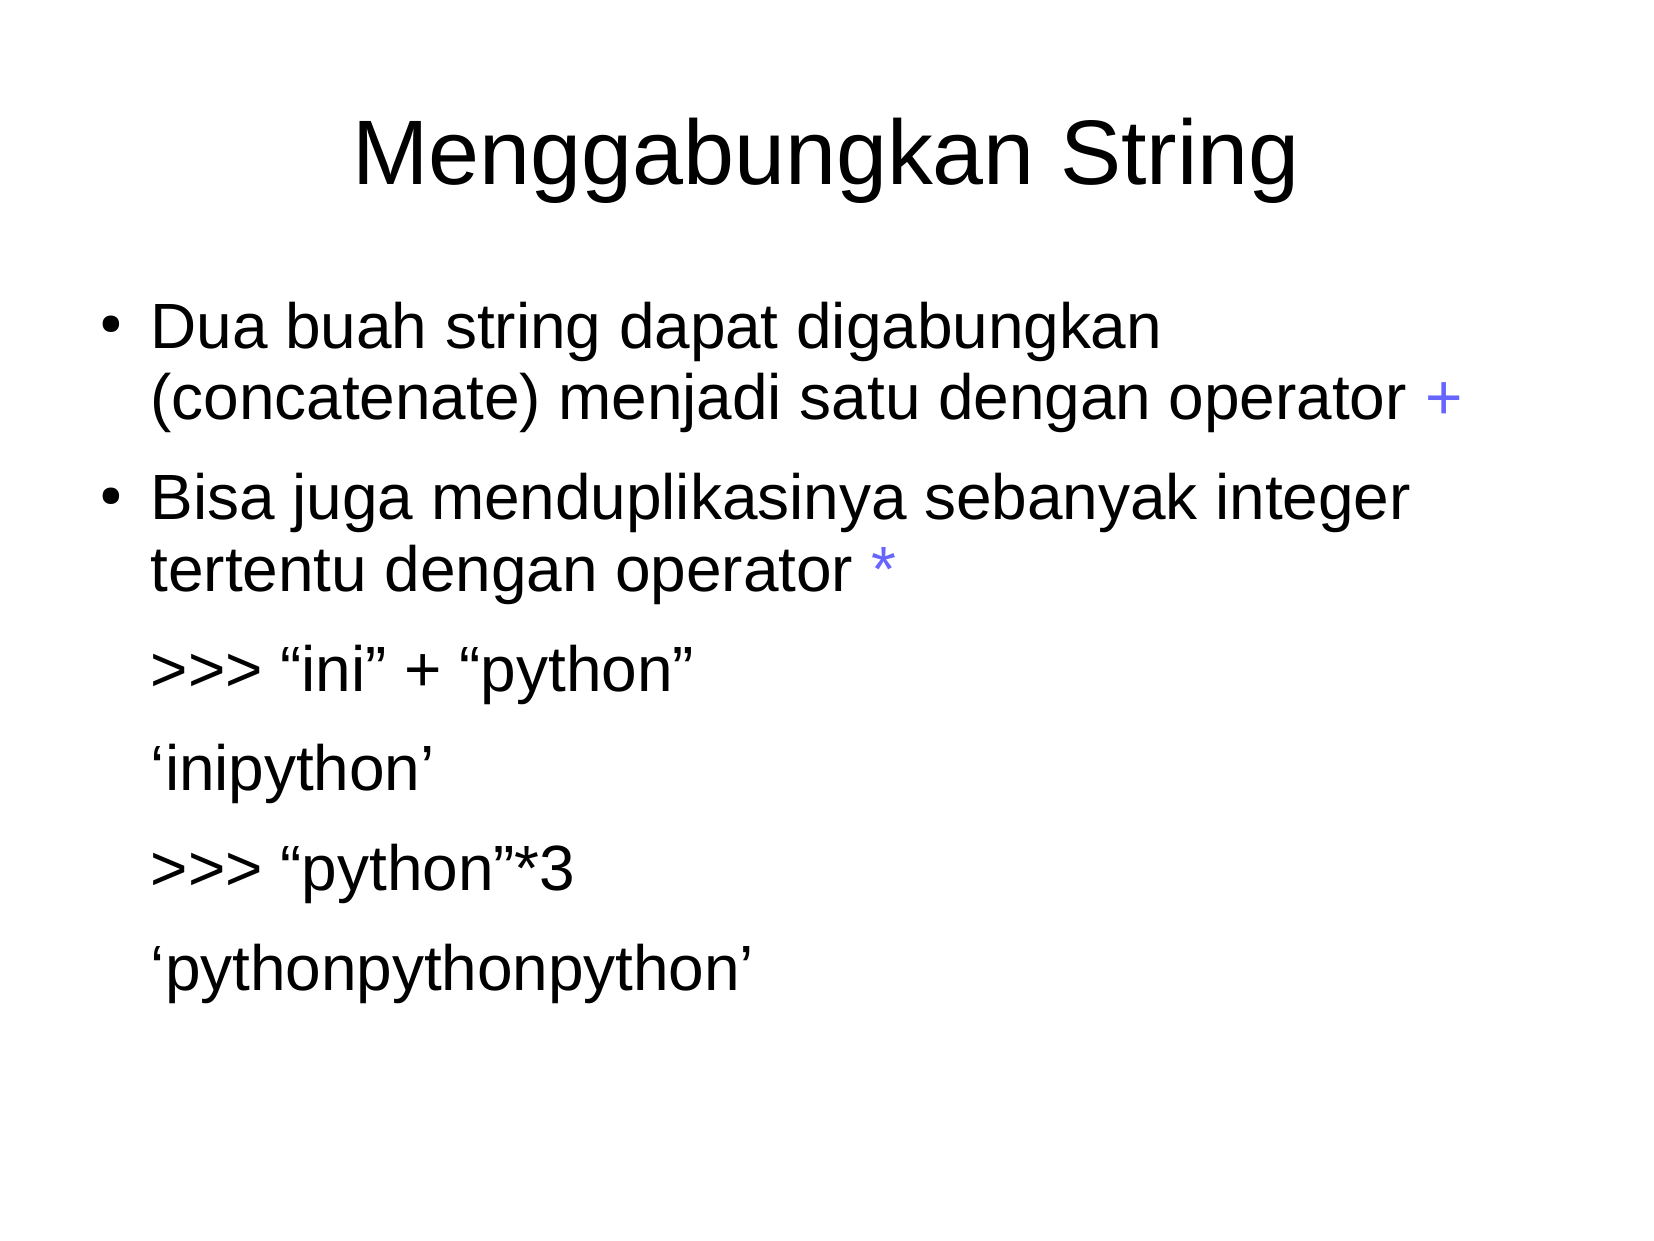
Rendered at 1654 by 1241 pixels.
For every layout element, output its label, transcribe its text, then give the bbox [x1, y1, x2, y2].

list Dua buah string dapat digabungkan (concatenate) menjadi satu dengan operator + Bisa juga menduplikasinya sebanyak integer tertentu dengan operator * >>> “ini” + “python” ‘inipython’ >>> “python”*3 ‘pythonpythonpython’ [82, 290, 1571, 1010]
title Menggabungkan String [82, 49, 1571, 257]
